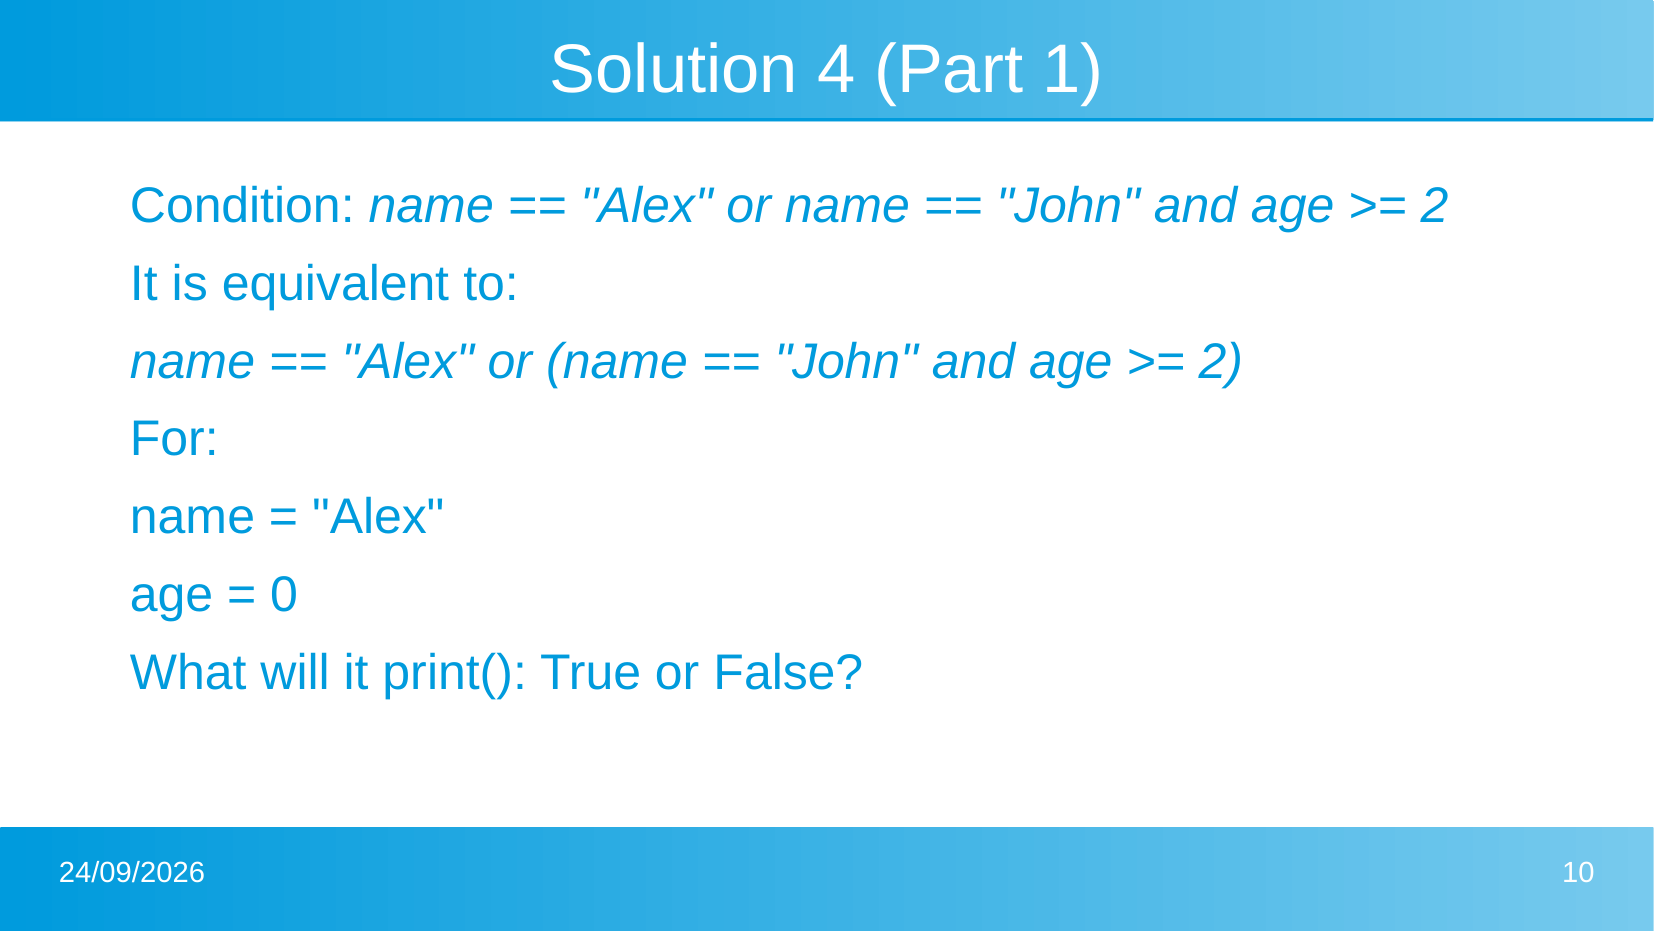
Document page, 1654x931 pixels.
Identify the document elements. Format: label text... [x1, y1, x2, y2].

list Condition: name == "Alex" or name == "John" and age >= 2 It is equivalent to: name == "Alex" or (name == "John" and age >= 2) For: name = "Alex" age = 0 What will it print(): True or False? [59, 177, 1595, 768]
title Solution 4 (Part 1) [59, 29, 1595, 108]
